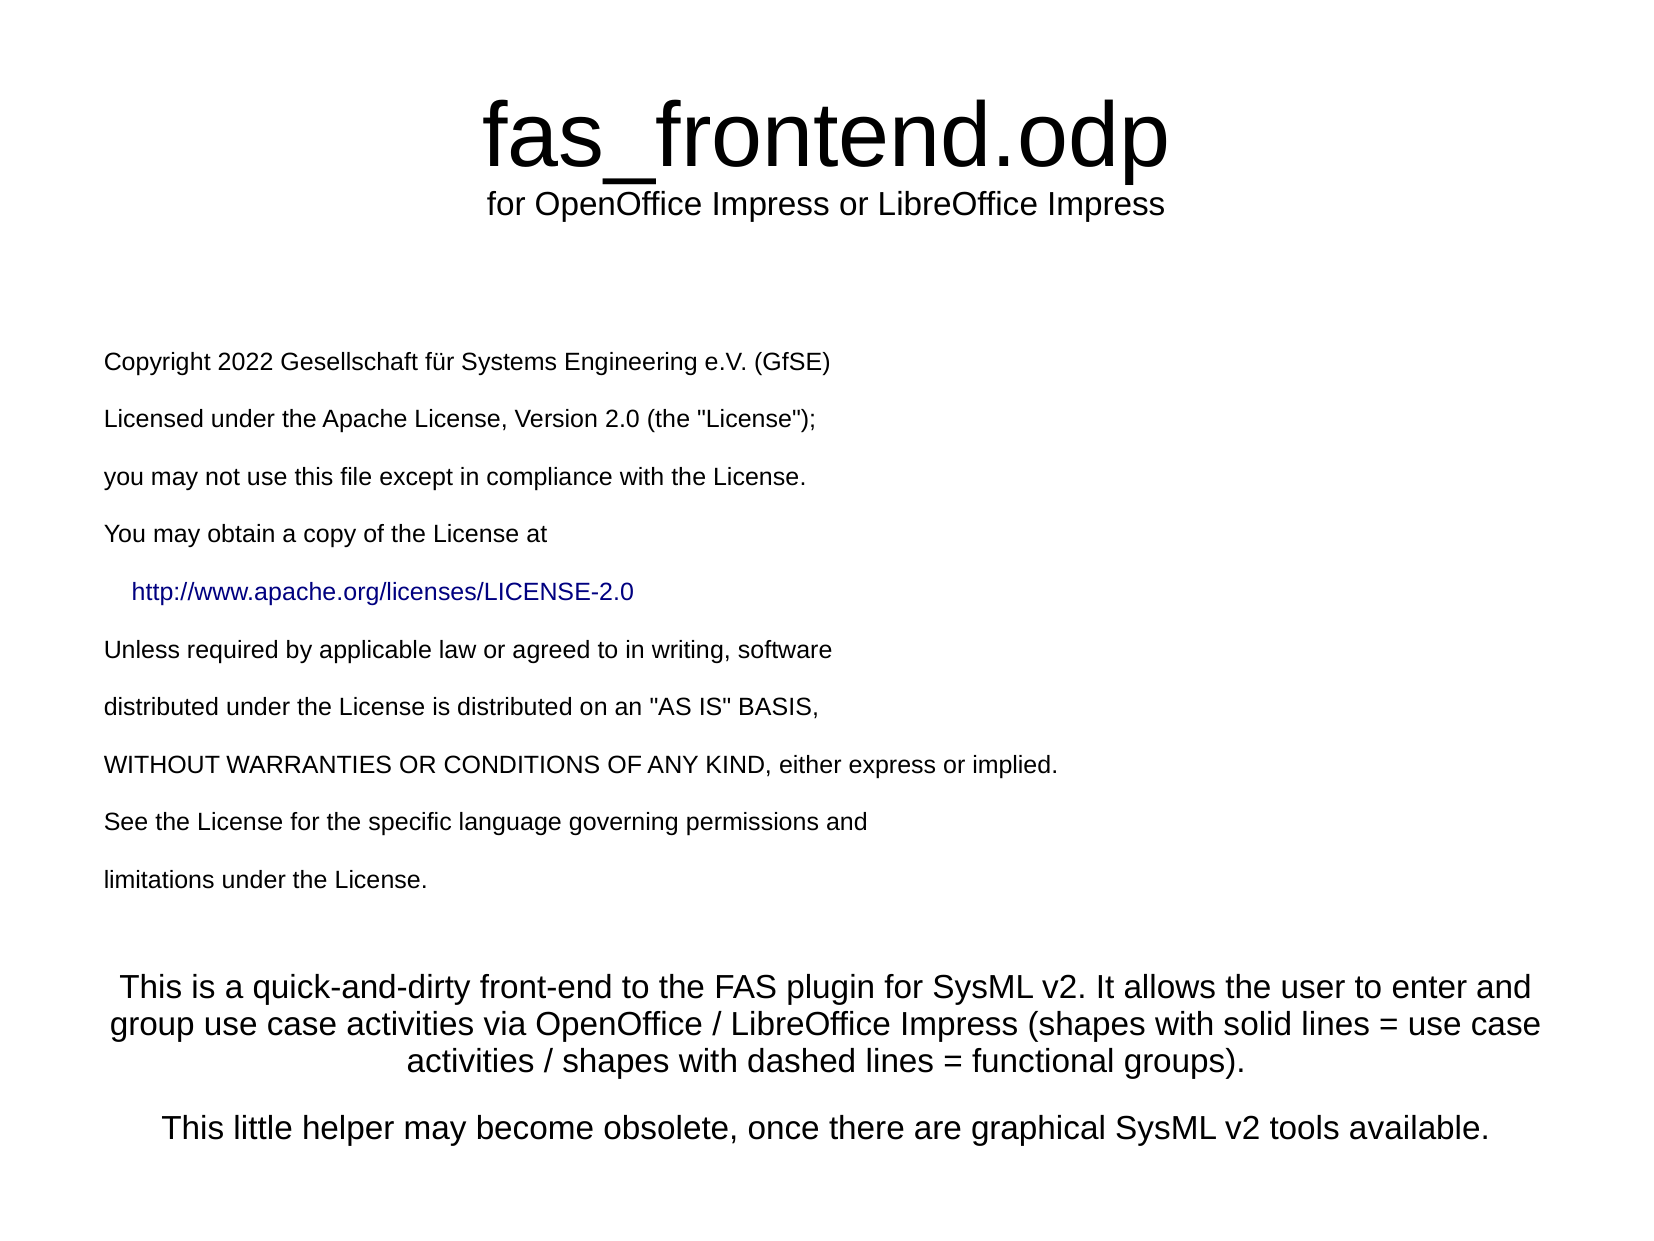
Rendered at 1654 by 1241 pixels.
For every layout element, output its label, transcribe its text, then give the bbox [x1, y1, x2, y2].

title fas_frontend.odp for OpenOffice Impress or LibreOffice Impress [82, 49, 1571, 257]
list Copyright 2022 Gesellschaft für Systems Engineering e.V. (GfSE) Licensed under the Apache License, Version 2.0 (the "License"); you may not use this file except in compliance with the License. You may obtain a copy of the License at http://www.apache.org/licenses/LICENSE-2.0 Unless required by applicable law or agreed to in writing, software distributed under the License is distributed on an "AS IS" BASIS, WITHOUT WARRANTIES OR CONDITIONS OF ANY KIND, either express or implied. See the License for the specific language governing permissions and limitations under the License. [82, 290, 1571, 968]
list This is a quick-and-dirty front-end to the FAS plugin for SysML v2. It allows the user to enter and group use case activities via OpenOffice / LibreOffice Impress (shapes with solid lines = use case activities / shapes with dashed lines = functional groups). This little helper may become obsolete, once there are graphical SysML v2 tools available. [82, 968, 1571, 1148]
